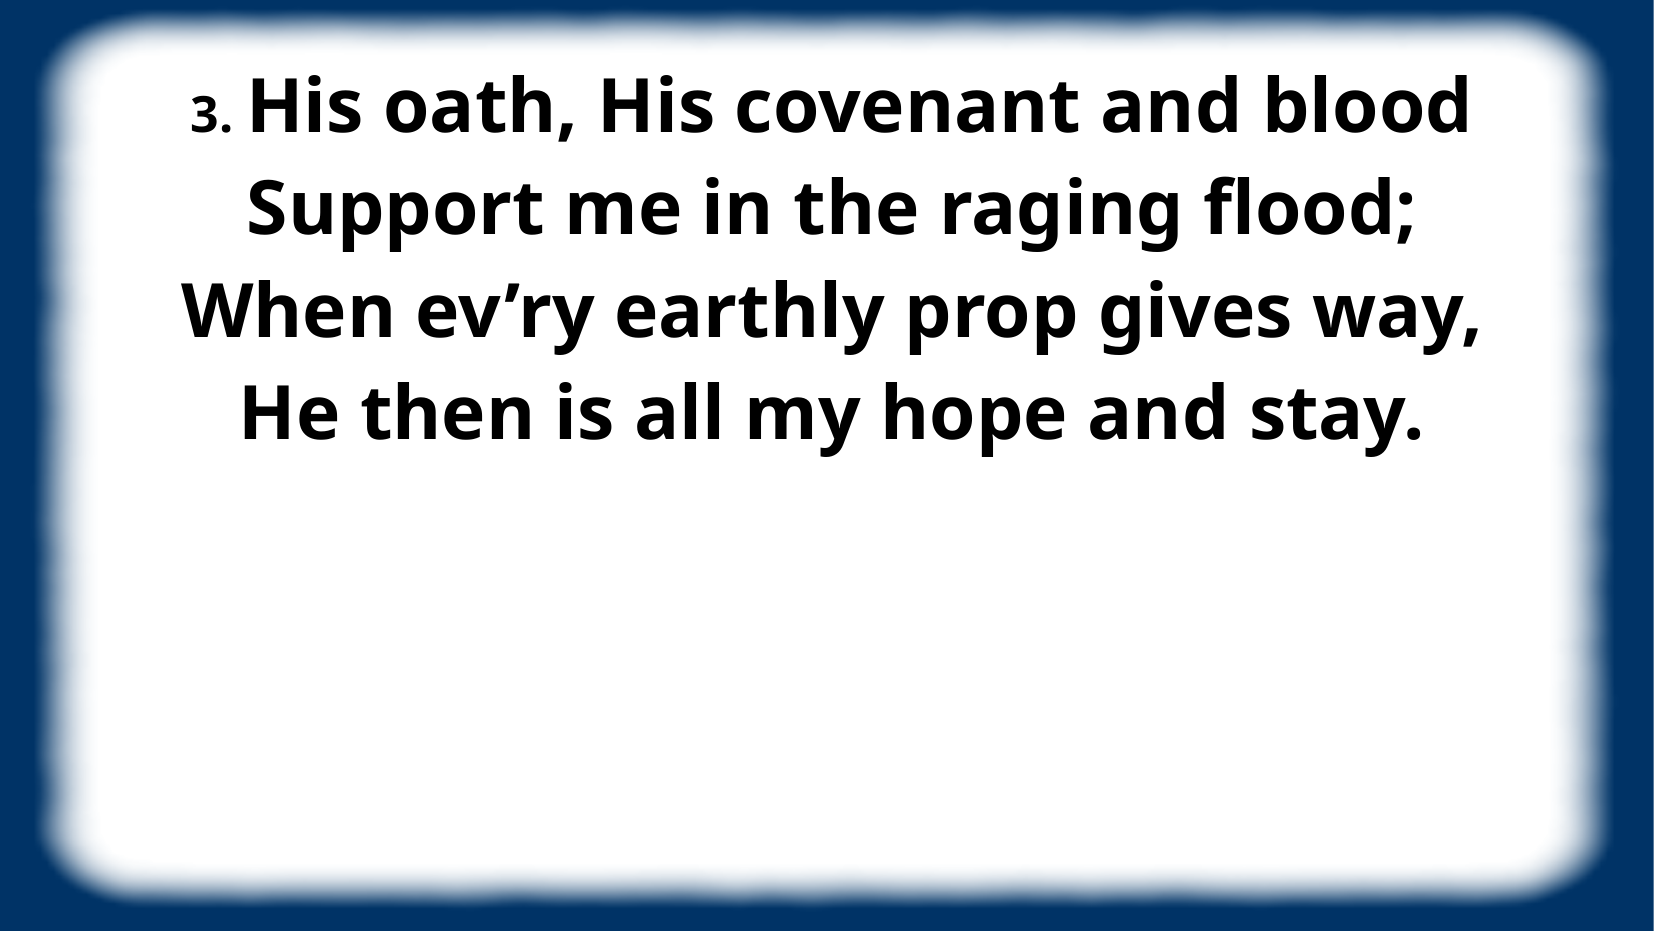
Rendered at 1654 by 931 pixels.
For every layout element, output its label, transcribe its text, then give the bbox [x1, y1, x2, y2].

picture [0, 0, 1654, 931]
text_box 3. His oath, His covenant and blood Support me in the raging flood; When ev’ry earthly prop gives way, He then is all my hope and stay. [90, 45, 1576, 460]
